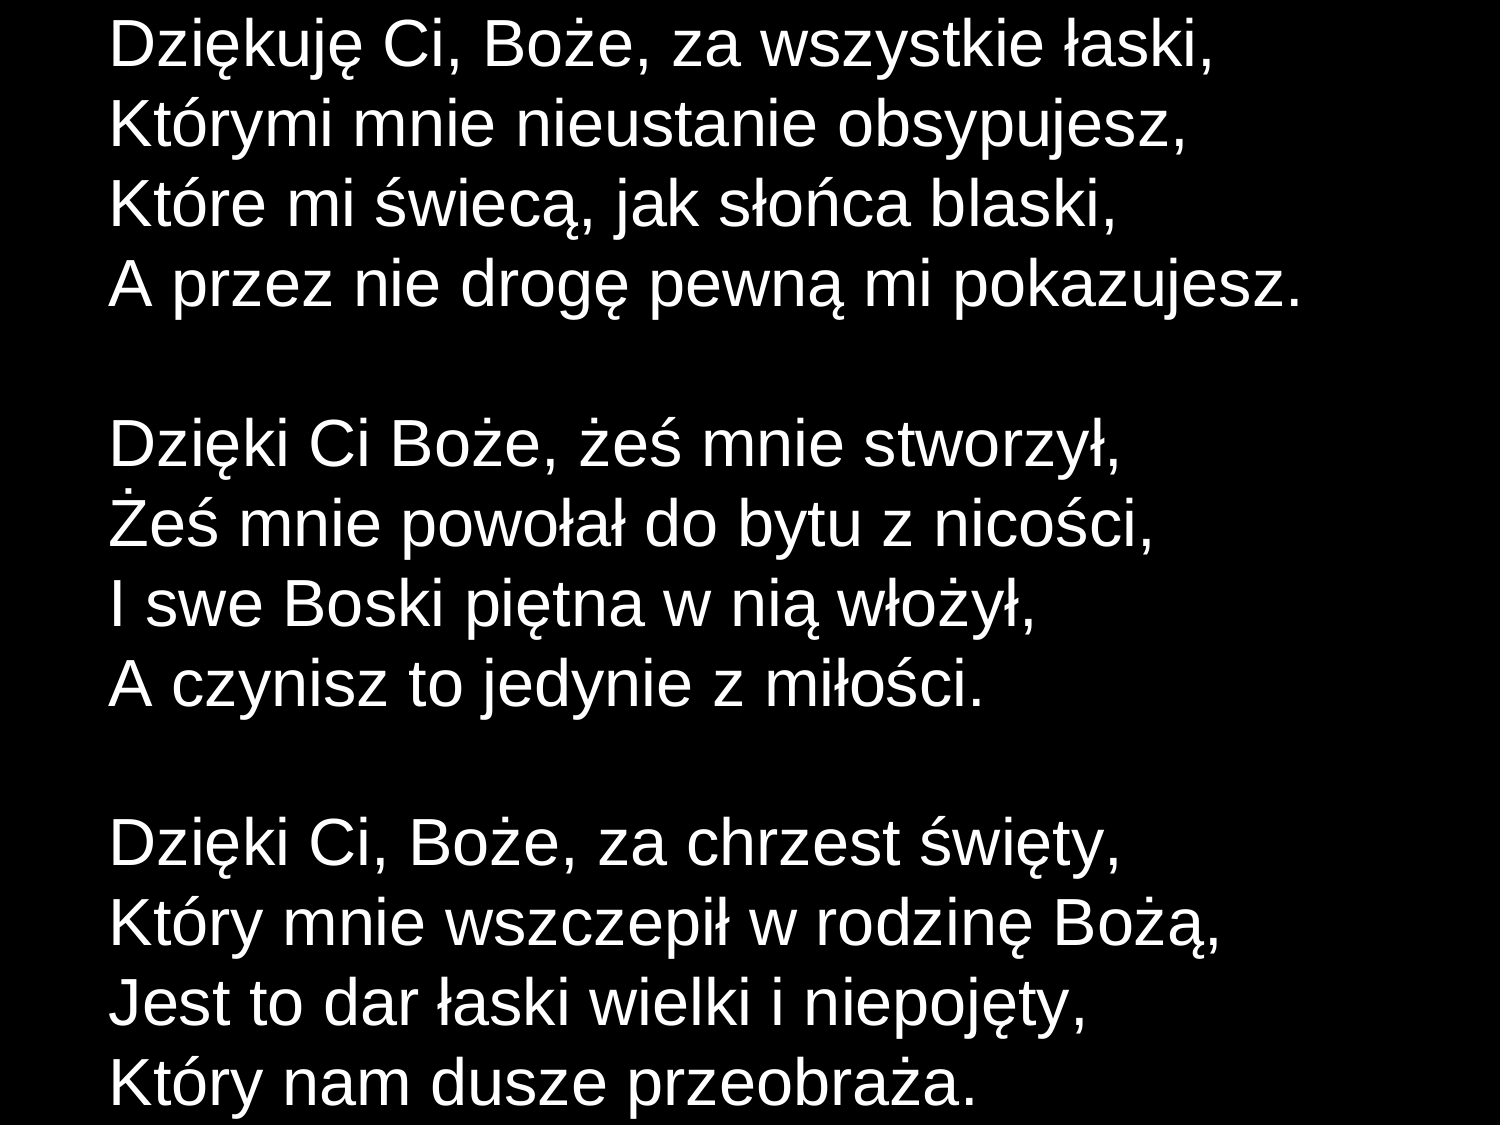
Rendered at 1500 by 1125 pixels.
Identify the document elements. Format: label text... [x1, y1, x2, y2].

text_box Dziękuję Ci, Boże, za wszystkie łaski, Którymi mnie nieustanie obsypujesz, Które mi świecą, jak słońca blaski, A przez nie drogę pewną mi pokazujesz. Dzięki Ci Boże, żeś mnie stworzył, Żeś mnie powołał do bytu z nicości, I swe Boski piętna w nią włożył, A czynisz to jedynie z miłości. Dzięki Ci, Boże, za chrzest święty, Który mnie wszczepił w rodzinę Bożą, Jest to dar łaski wielki i niepojęty, Który nam dusze przeobraża. [93, 0, 1465, 1125]
